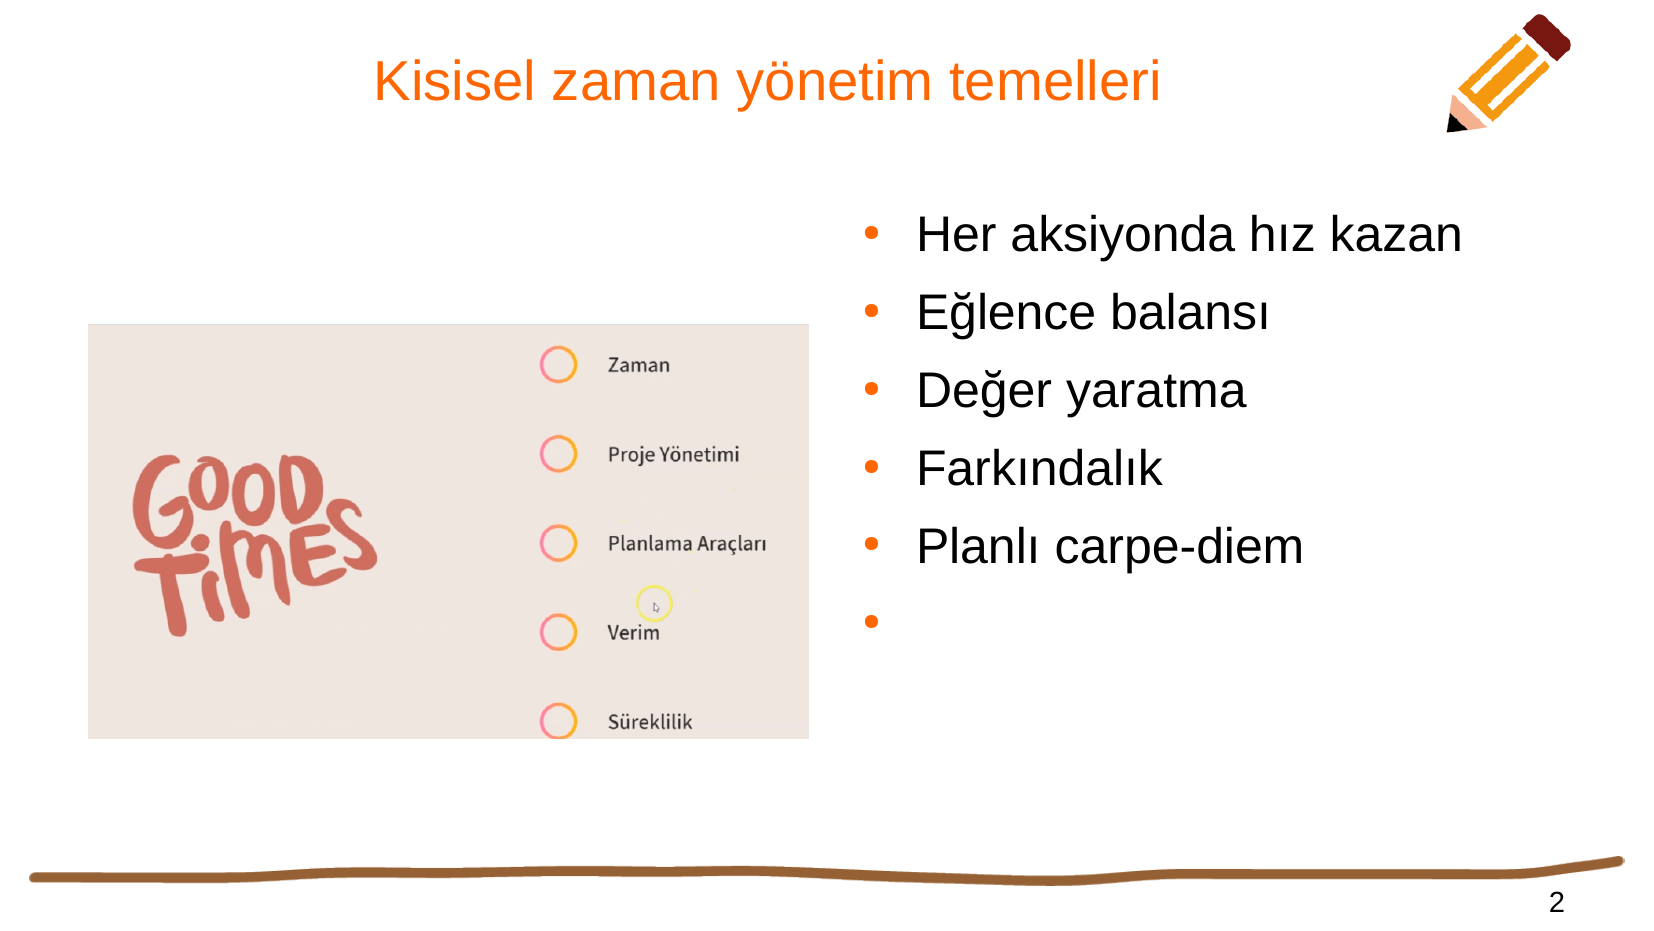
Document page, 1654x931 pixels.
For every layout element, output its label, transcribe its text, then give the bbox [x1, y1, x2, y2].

title Kisisel zaman yönetim temelleri [88, 29, 1447, 133]
list Her aksiyonda hız kazan Eğlence balansı Değer yaratma Farkındalık Planlı carpe-diem [845, 206, 1566, 857]
picture [1446, 14, 1571, 133]
picture [88, 323, 809, 740]
picture [29, 856, 1625, 886]
